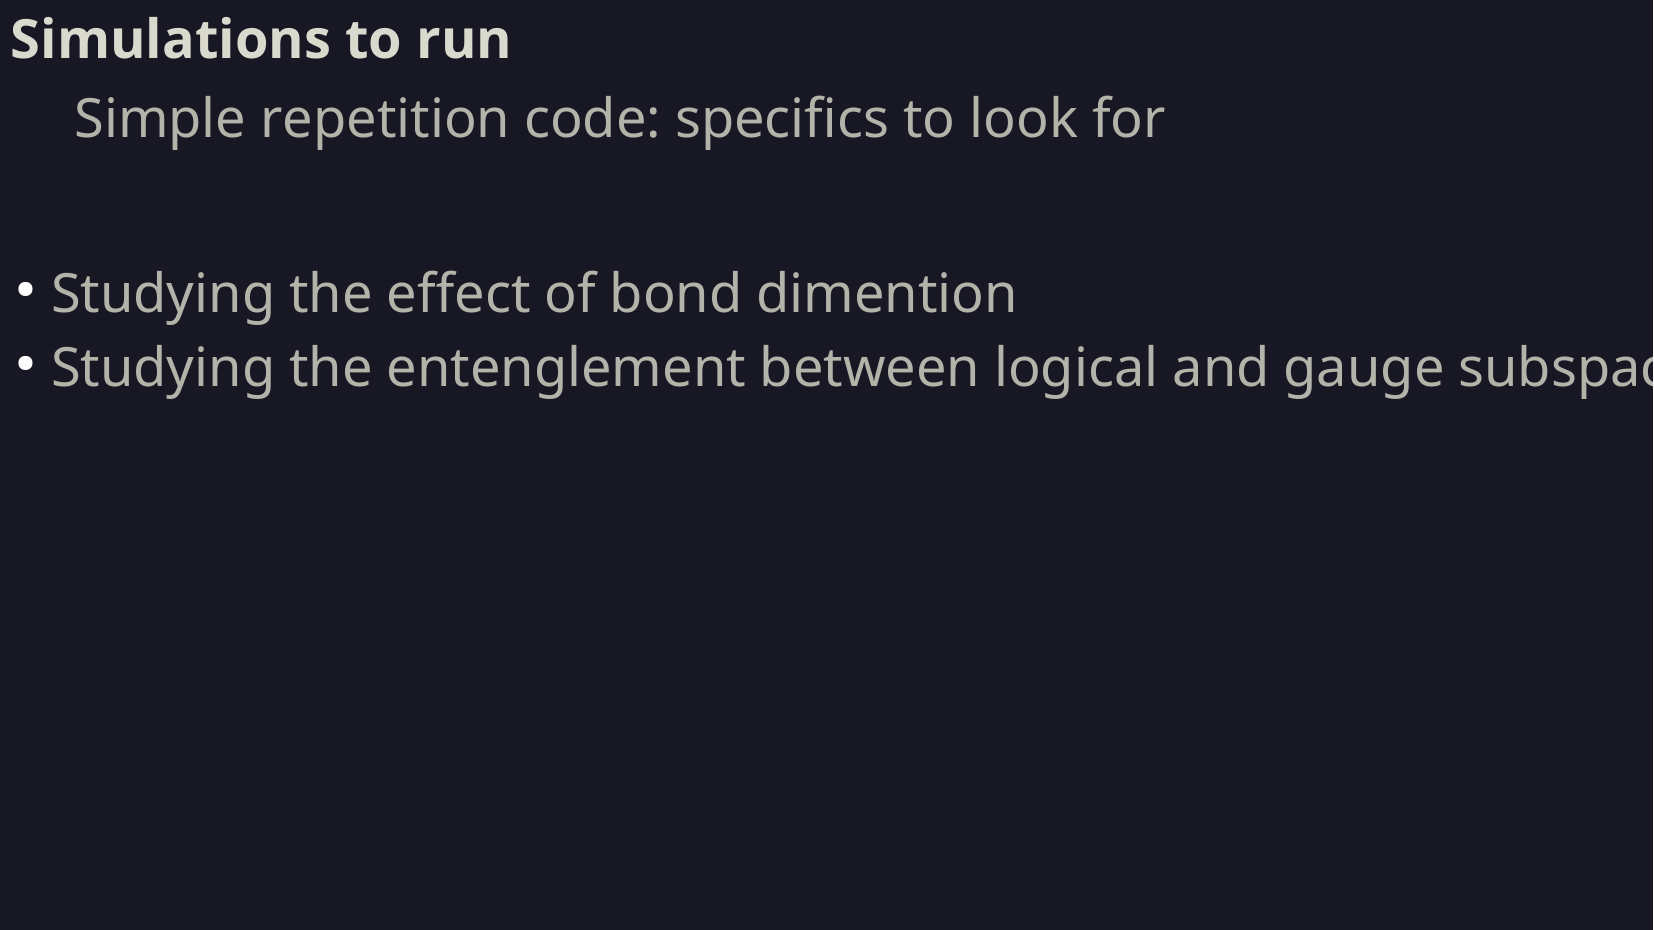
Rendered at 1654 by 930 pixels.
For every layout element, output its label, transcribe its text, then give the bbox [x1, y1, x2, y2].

text_box Simulations to run [10, 0, 1635, 80]
text_box Studying the effect of bond dimention Studying the entenglement between logical and gauge subspace [15, 254, 1556, 628]
text_box Simple repetition code: specifics to look for [74, 79, 1169, 155]
